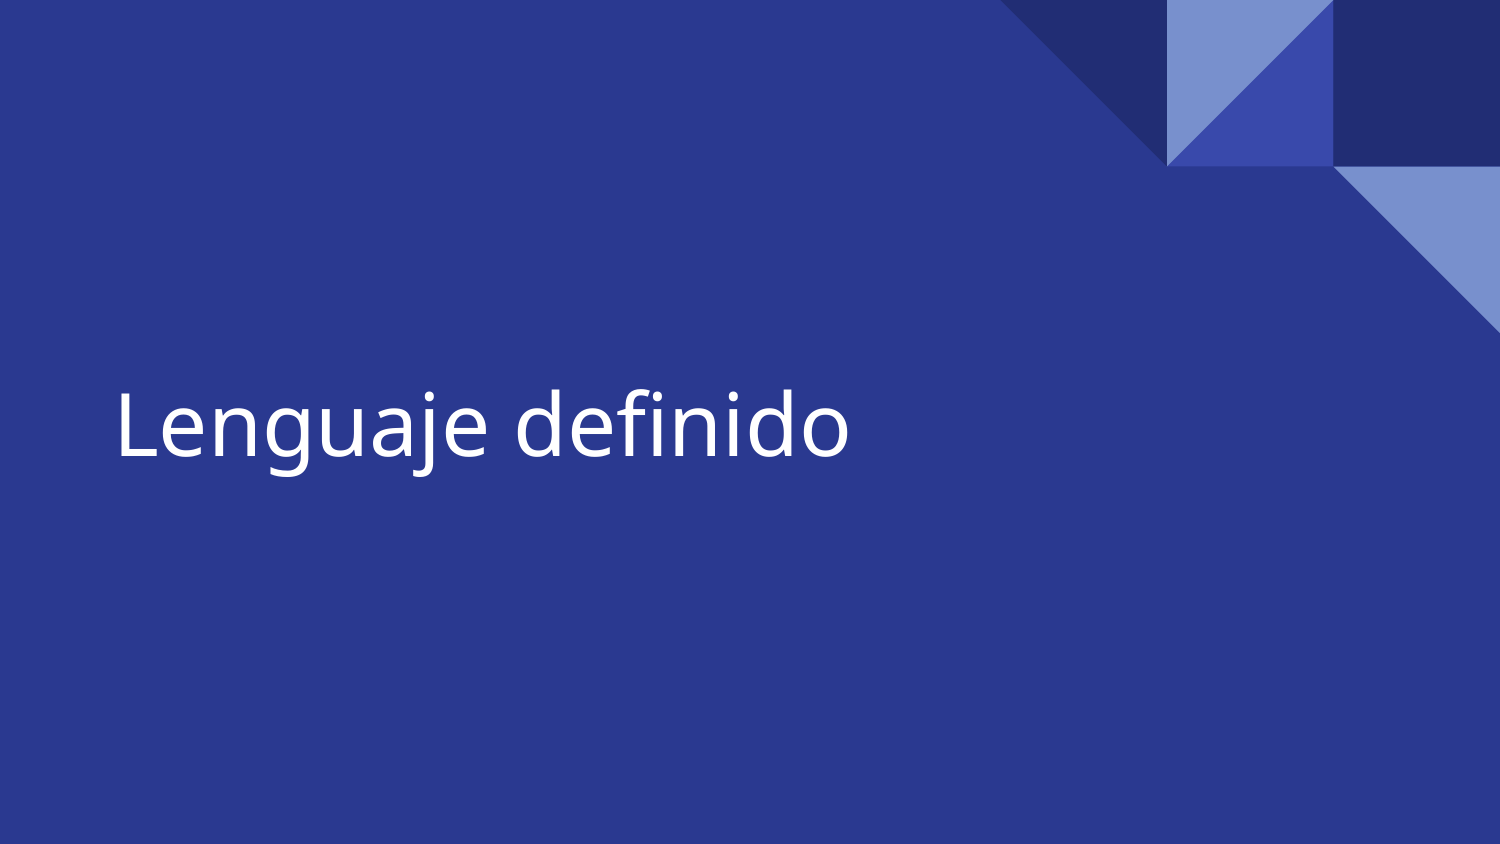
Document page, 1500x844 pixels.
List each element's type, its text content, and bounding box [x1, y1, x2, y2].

title Lenguaje definido [98, 353, 1447, 491]
